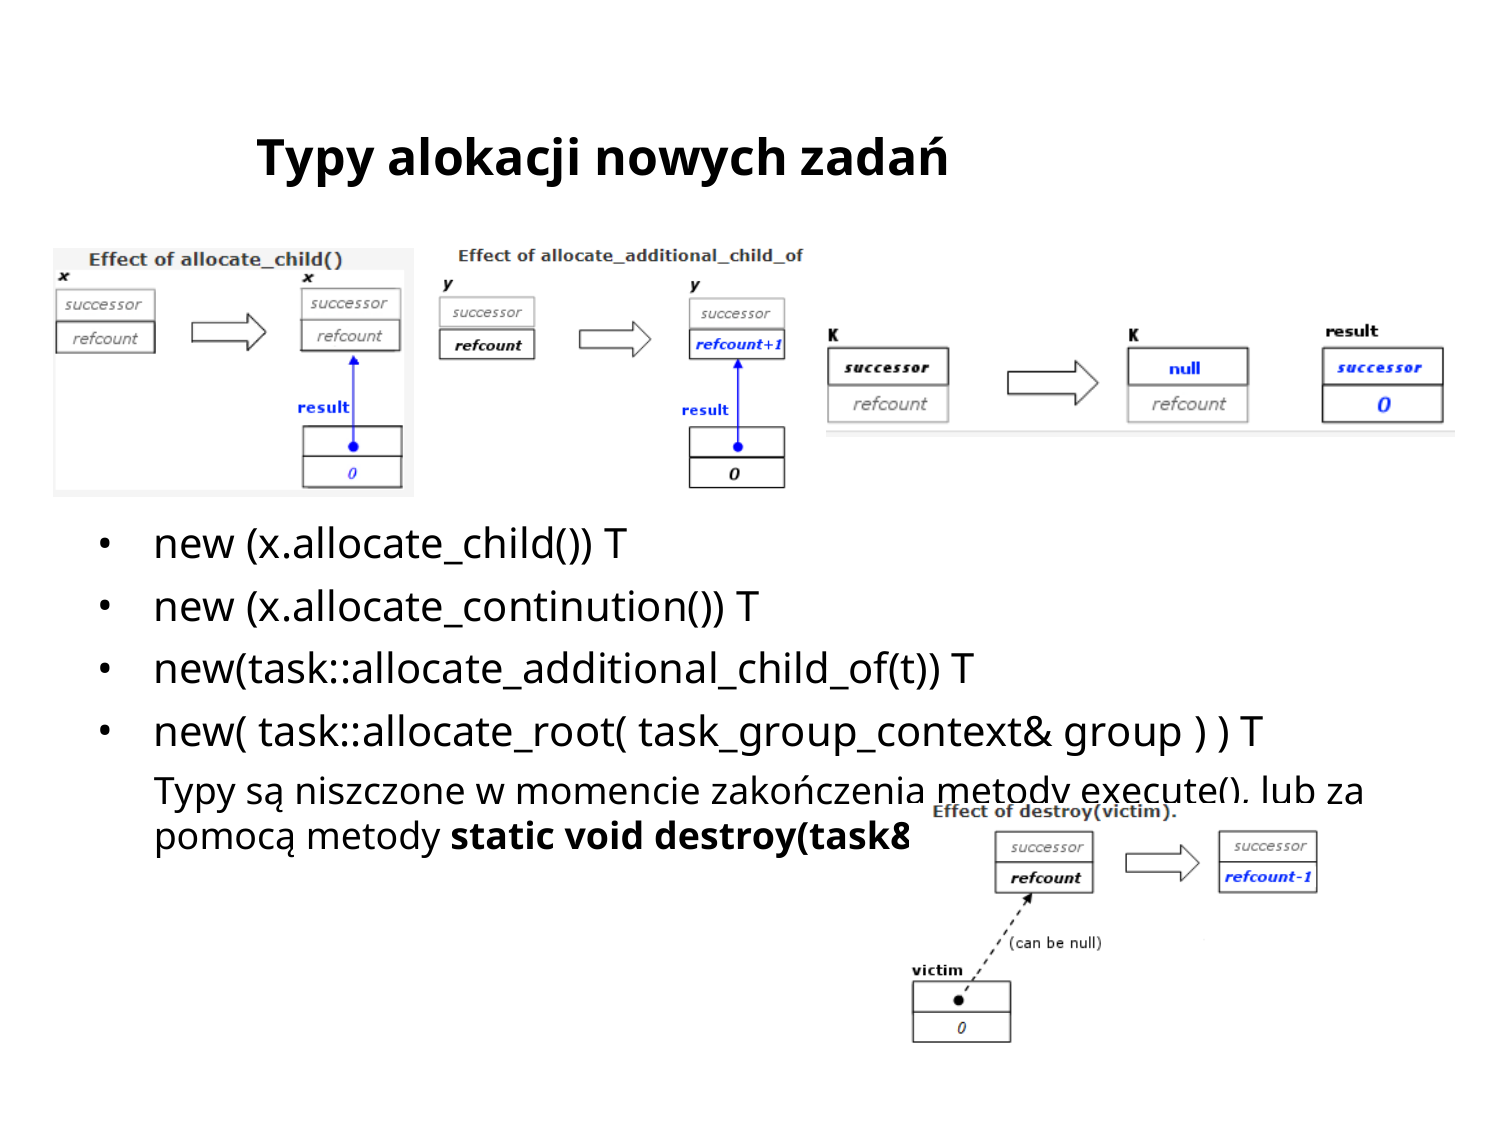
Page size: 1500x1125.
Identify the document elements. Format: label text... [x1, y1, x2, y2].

picture [909, 803, 1328, 1048]
picture [826, 318, 1455, 438]
title Typy alokacji nowych zadań [242, 78, 1425, 233]
list new (x.allocate_child()) T new (x.allocate_continution()) T new(task::allocate_additional_child_of(t)) T new( task::allocate_root( task_group_context& group ) ) T Typy są niszczone w momencie zakończenia metody execute(), lub za pomocą metody static void destroy(task& victim); [82, 267, 1425, 1005]
picture [437, 244, 815, 497]
picture [53, 248, 414, 497]
